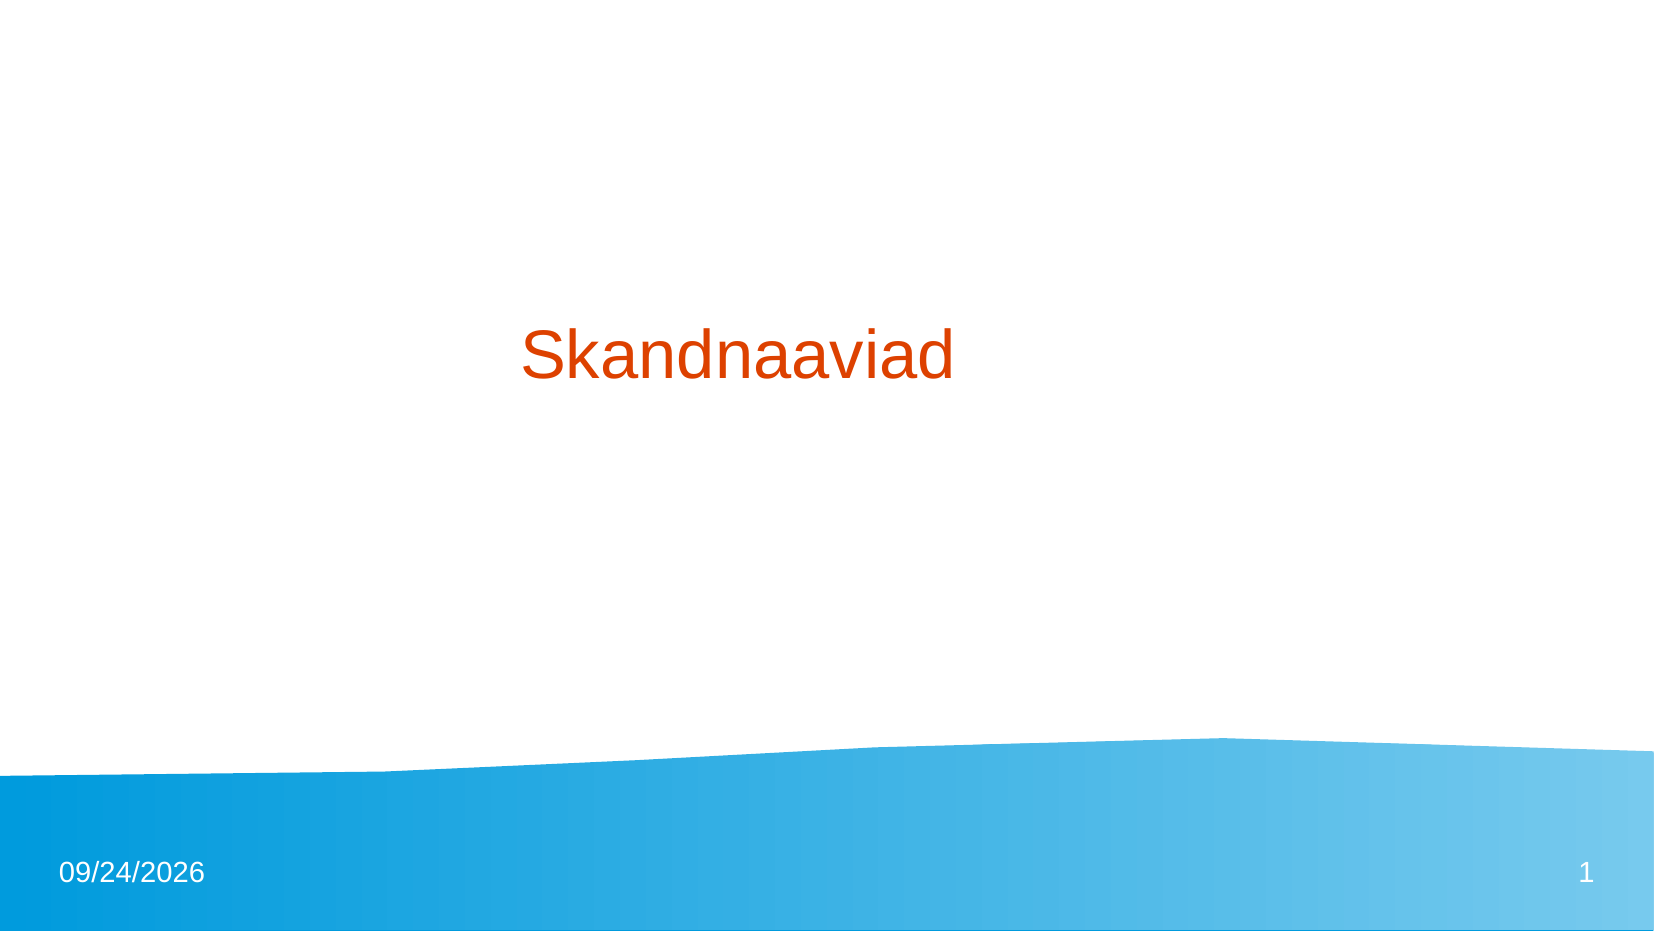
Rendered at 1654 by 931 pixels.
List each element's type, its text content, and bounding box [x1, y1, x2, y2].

title Skandnaaviad [0, 265, 1477, 443]
